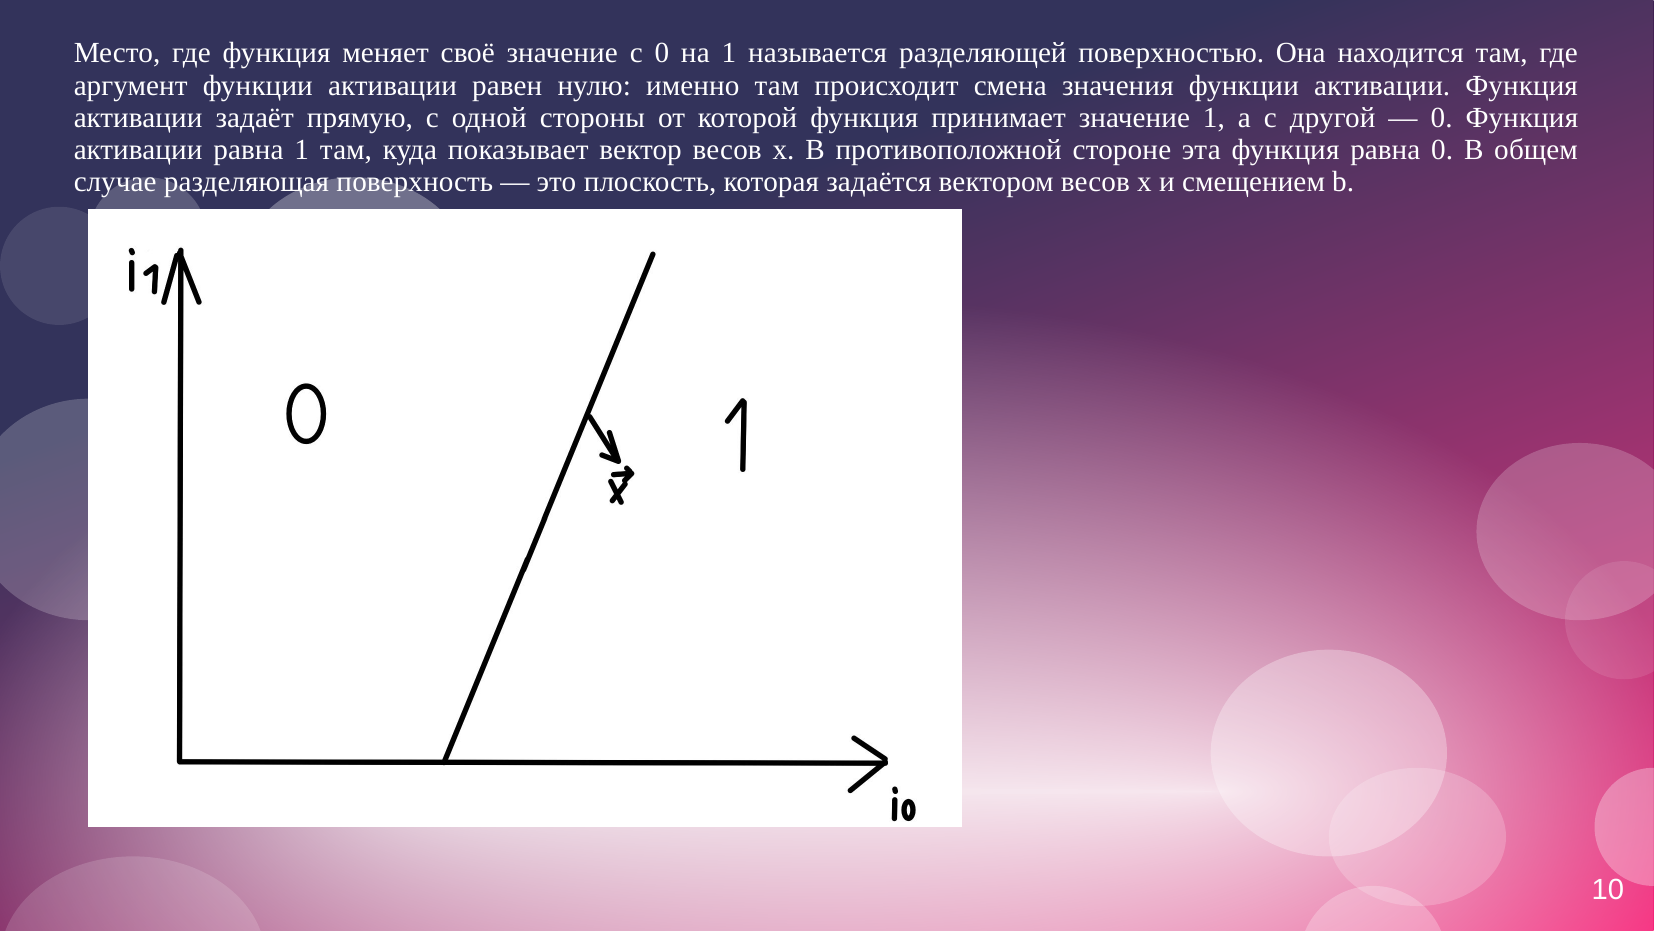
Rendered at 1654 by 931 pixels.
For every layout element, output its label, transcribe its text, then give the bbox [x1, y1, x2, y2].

text_box Место, где функция меняет своё значение с 0 на 1 называется разделяющей поверхностью. Она находится там, где аргумент функции активации равен нулю: именно там происходит смена значения функции активации. Функция активации задаёт прямую, с одной стороны от которой функция принимает значение 1, а с другой — 0. Функция активации равна 1 там, куда показывает вектор весов x. В противоположной стороне эта функция равна 0. В общем случае разделяющая поверхность — это плоскость, которая задаётся вектором весов x и смещением b. [59, 29, 1595, 206]
picture [88, 209, 962, 827]
